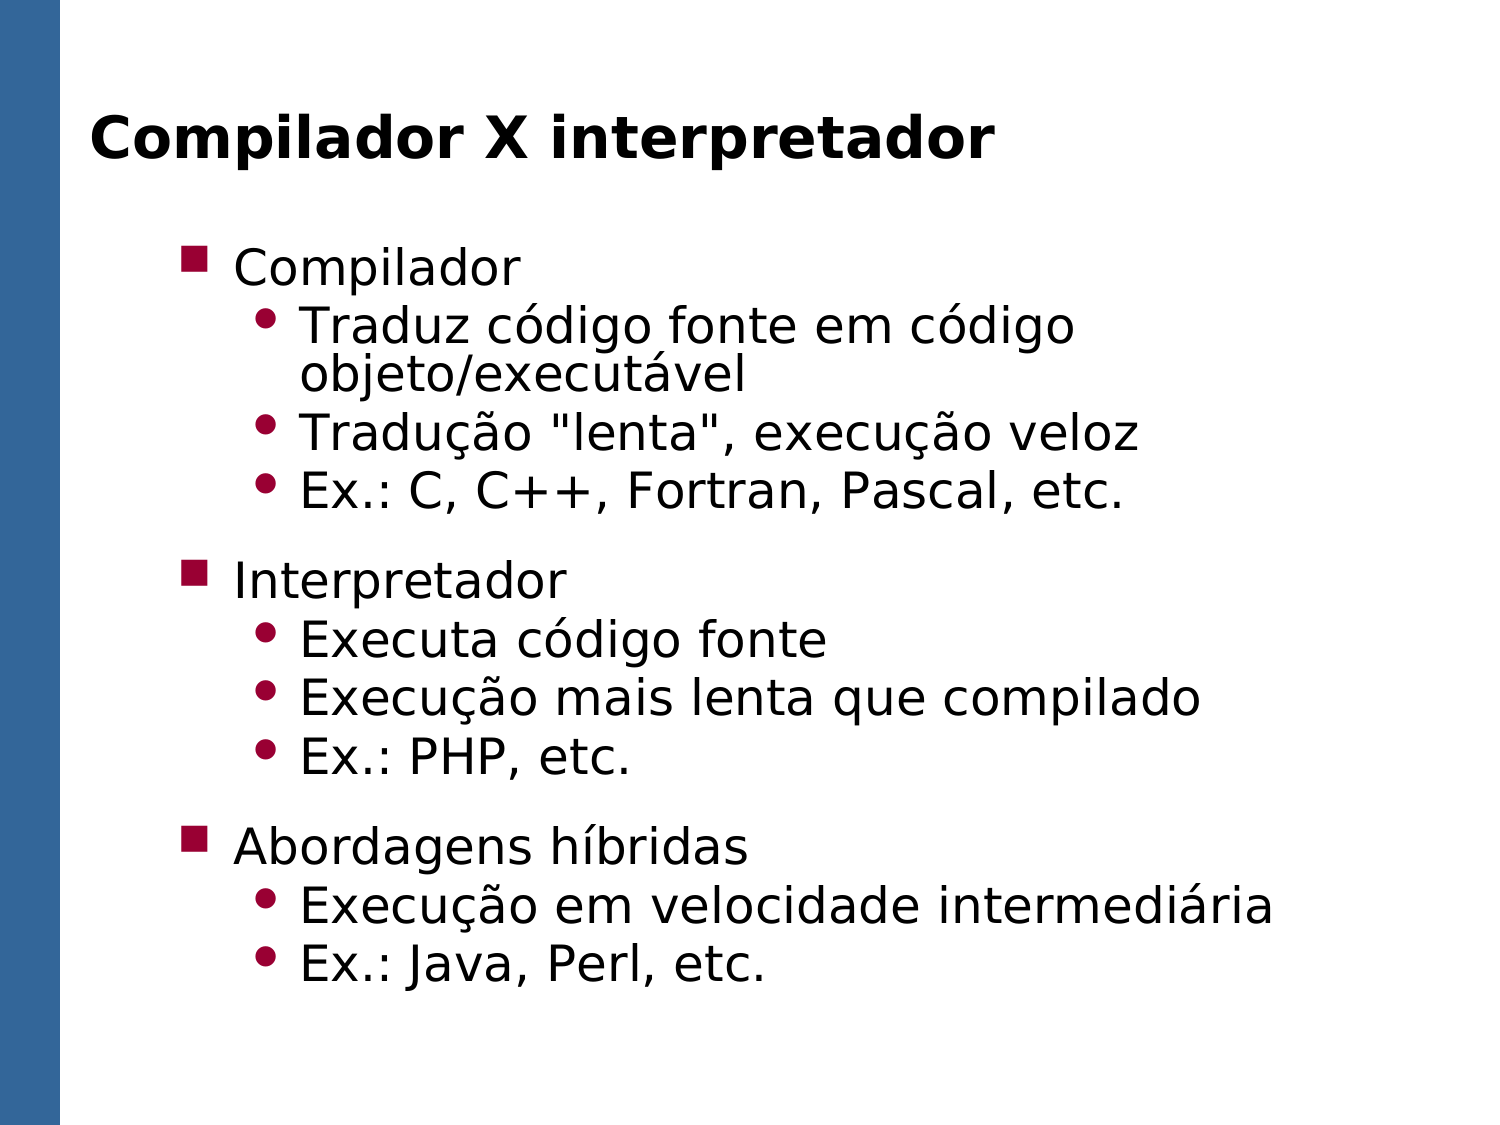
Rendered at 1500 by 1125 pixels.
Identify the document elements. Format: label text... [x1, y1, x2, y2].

list Compilador Traduz código fonte em código objeto/executável Tradução "lenta", execução veloz Ex.: C, C++, Fortran, Pascal, etc. Interpretador Executa código fonte Execução mais lenta que compilado Ex.: PHP, etc. Abordagens híbridas Execução em velocidade intermediária Ex.: Java, Perl, etc. [162, 215, 1451, 1012]
title Compilador X interpretador [75, 38, 1447, 232]
